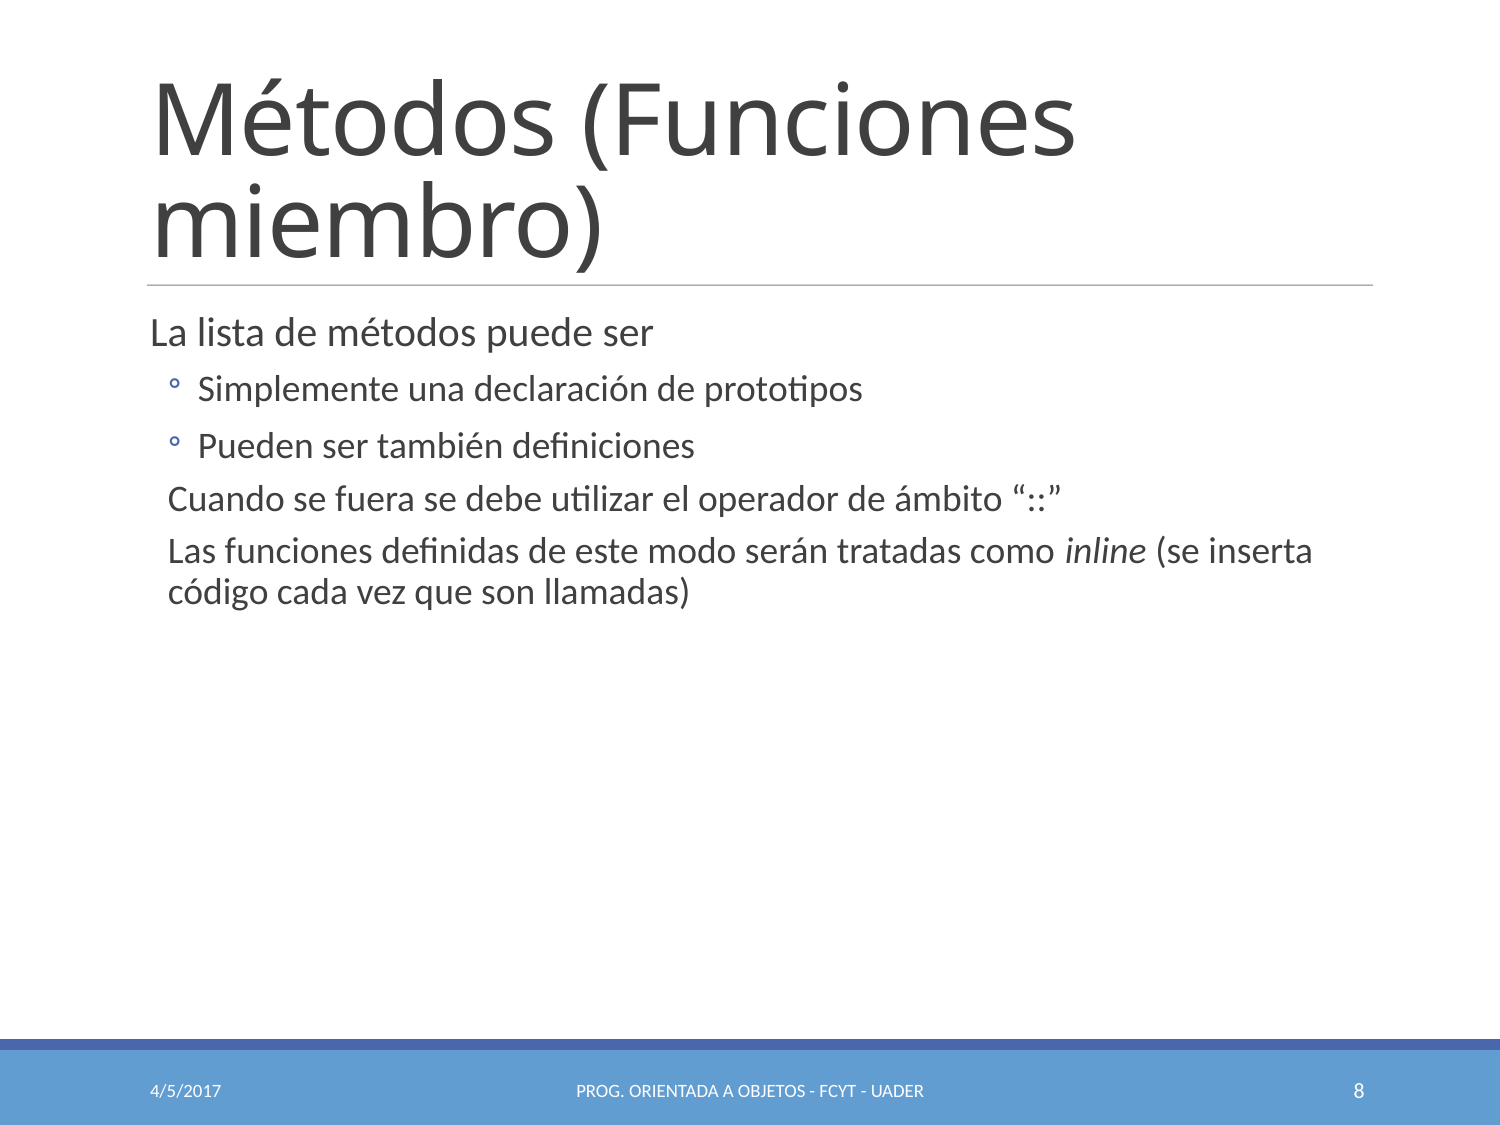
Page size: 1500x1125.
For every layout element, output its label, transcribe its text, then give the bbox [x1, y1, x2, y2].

list La lista de métodos puede ser Simplemente una declaración de prototipos Pueden ser también definiciones Cuando se fuera se debe utilizar el operador de ámbito “::” Las funciones definidas de este modo serán tratadas como inline (se inserta código cada vez que son llamadas) [135, 302, 1373, 963]
title Métodos (Funciones miembro) [135, 47, 1373, 285]
footer Prog. Orientada a Objetos - FCyT - UADER [453, 1059, 1047, 1120]
slide_number <número> [1218, 1059, 1380, 1120]
slide_number 4/5/2017 [135, 1059, 440, 1120]
